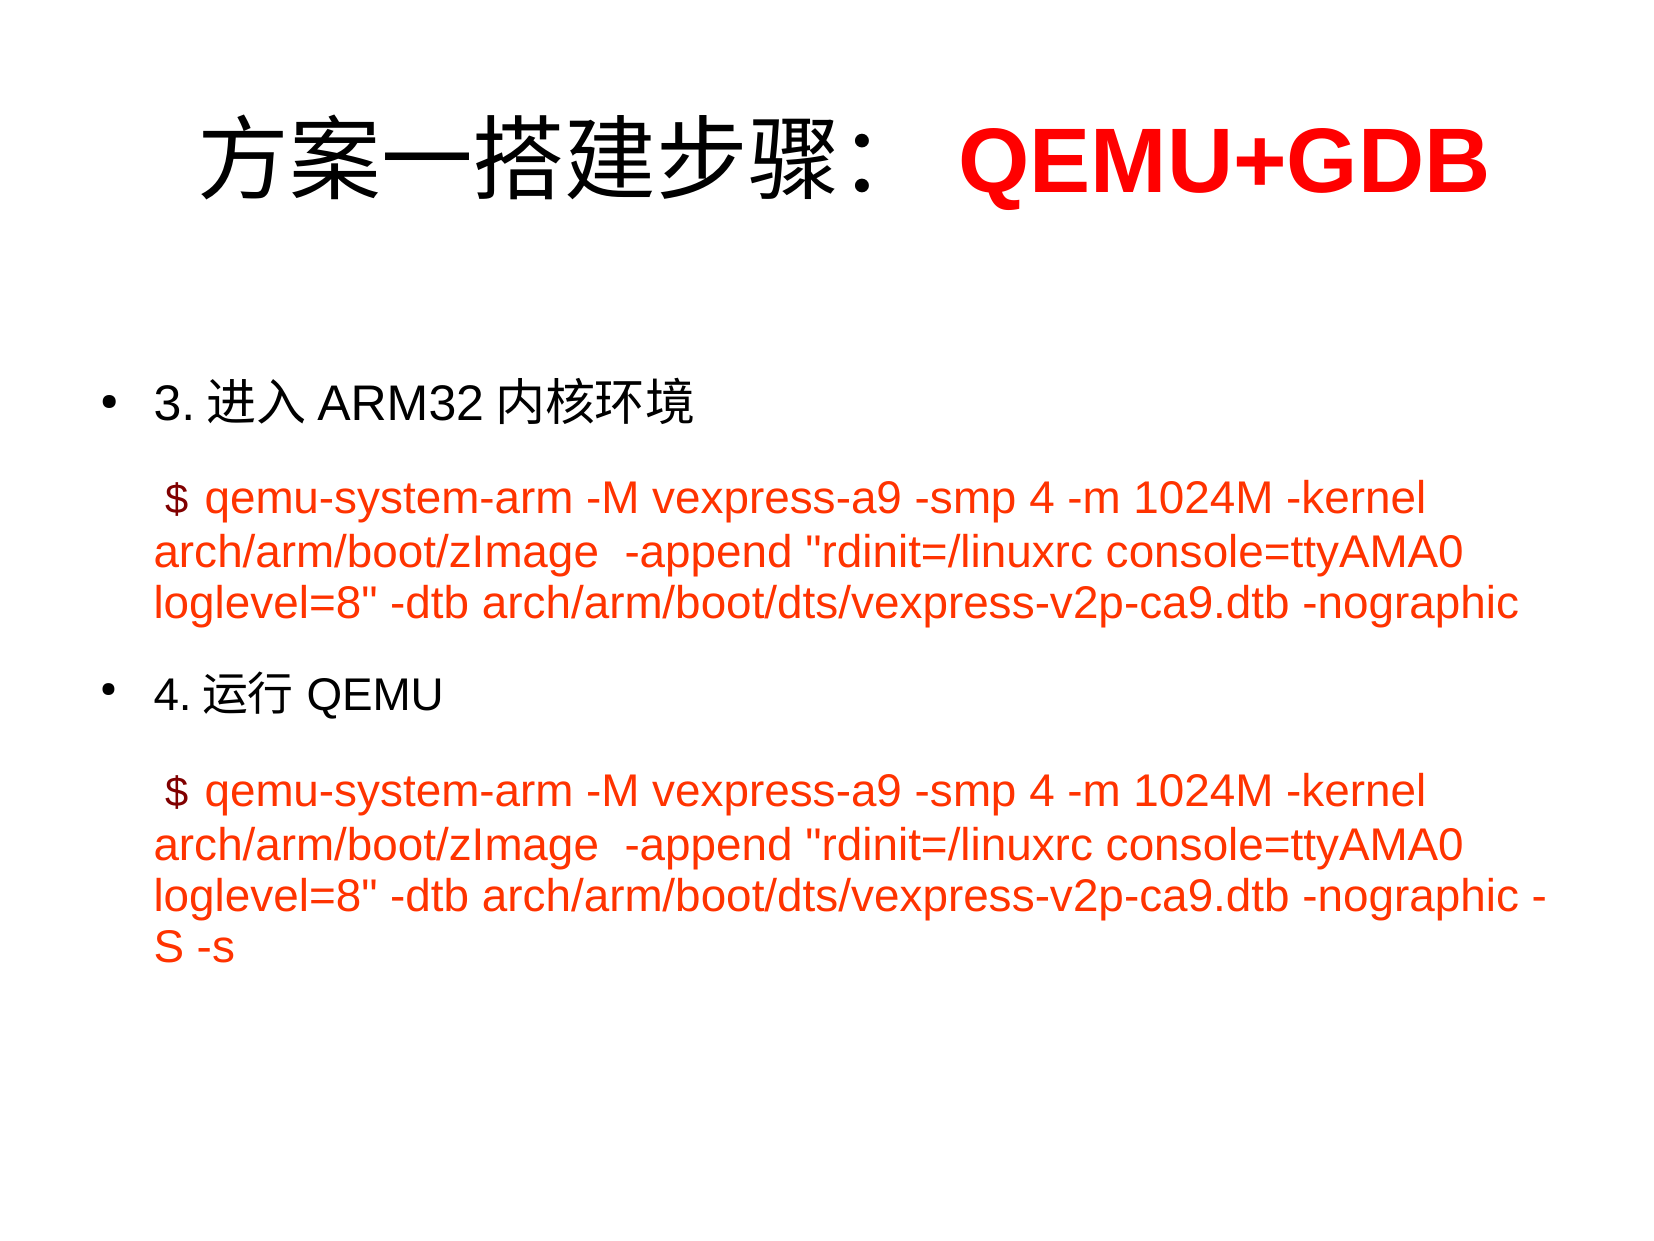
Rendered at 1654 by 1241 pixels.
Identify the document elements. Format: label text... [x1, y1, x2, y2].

list 3.进入ARM32内核环境 $ qemu-system-arm -M vexpress-a9 -smp 4 -m 1024M -kernel arch/arm/boot/zImage -append "rdinit=/linuxrc console=ttyAMA0 loglevel=8" -dtb arch/arm/boot/dts/vexpress-v2p-ca9.dtb -nographic 4.运行QEMU $ qemu-system-arm -M vexpress-a9 -smp 4 -m 1024M -kernel arch/arm/boot/zImage -append "rdinit=/linuxrc console=ttyAMA0 loglevel=8" -dtb arch/arm/boot/dts/vexpress-v2p-ca9.dtb -nographic -S -s [82, 290, 1571, 1010]
title 方案一搭建步骤：QEMU+GDB [82, 49, 1571, 257]
